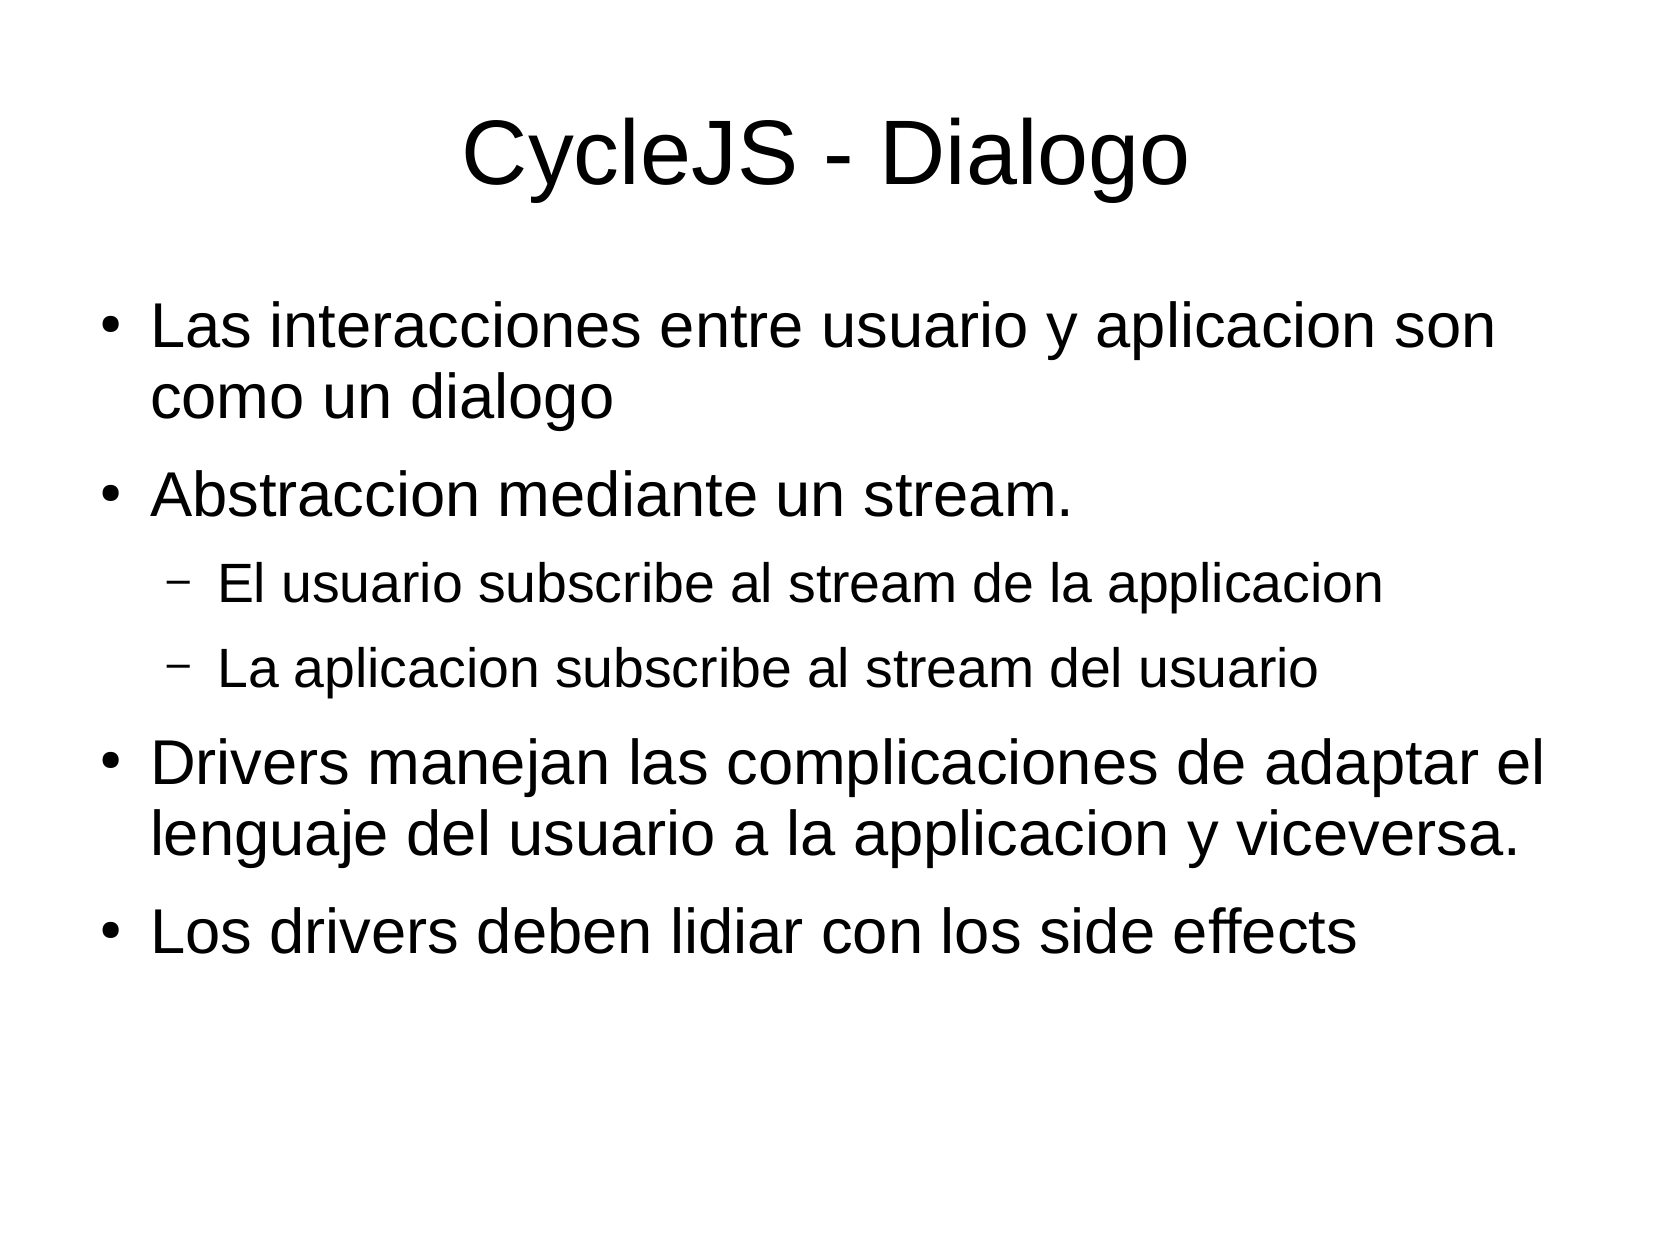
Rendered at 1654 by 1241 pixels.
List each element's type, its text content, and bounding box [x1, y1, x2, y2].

list Las interacciones entre usuario y aplicacion son como un dialogo Abstraccion mediante un stream. El usuario subscribe al stream de la applicacion La aplicacion subscribe al stream del usuario Drivers manejan las complicaciones de adaptar el lenguaje del usuario a la applicacion y viceversa. Los drivers deben lidiar con los side effects [82, 290, 1571, 1010]
title CycleJS - Dialogo [82, 49, 1571, 257]
